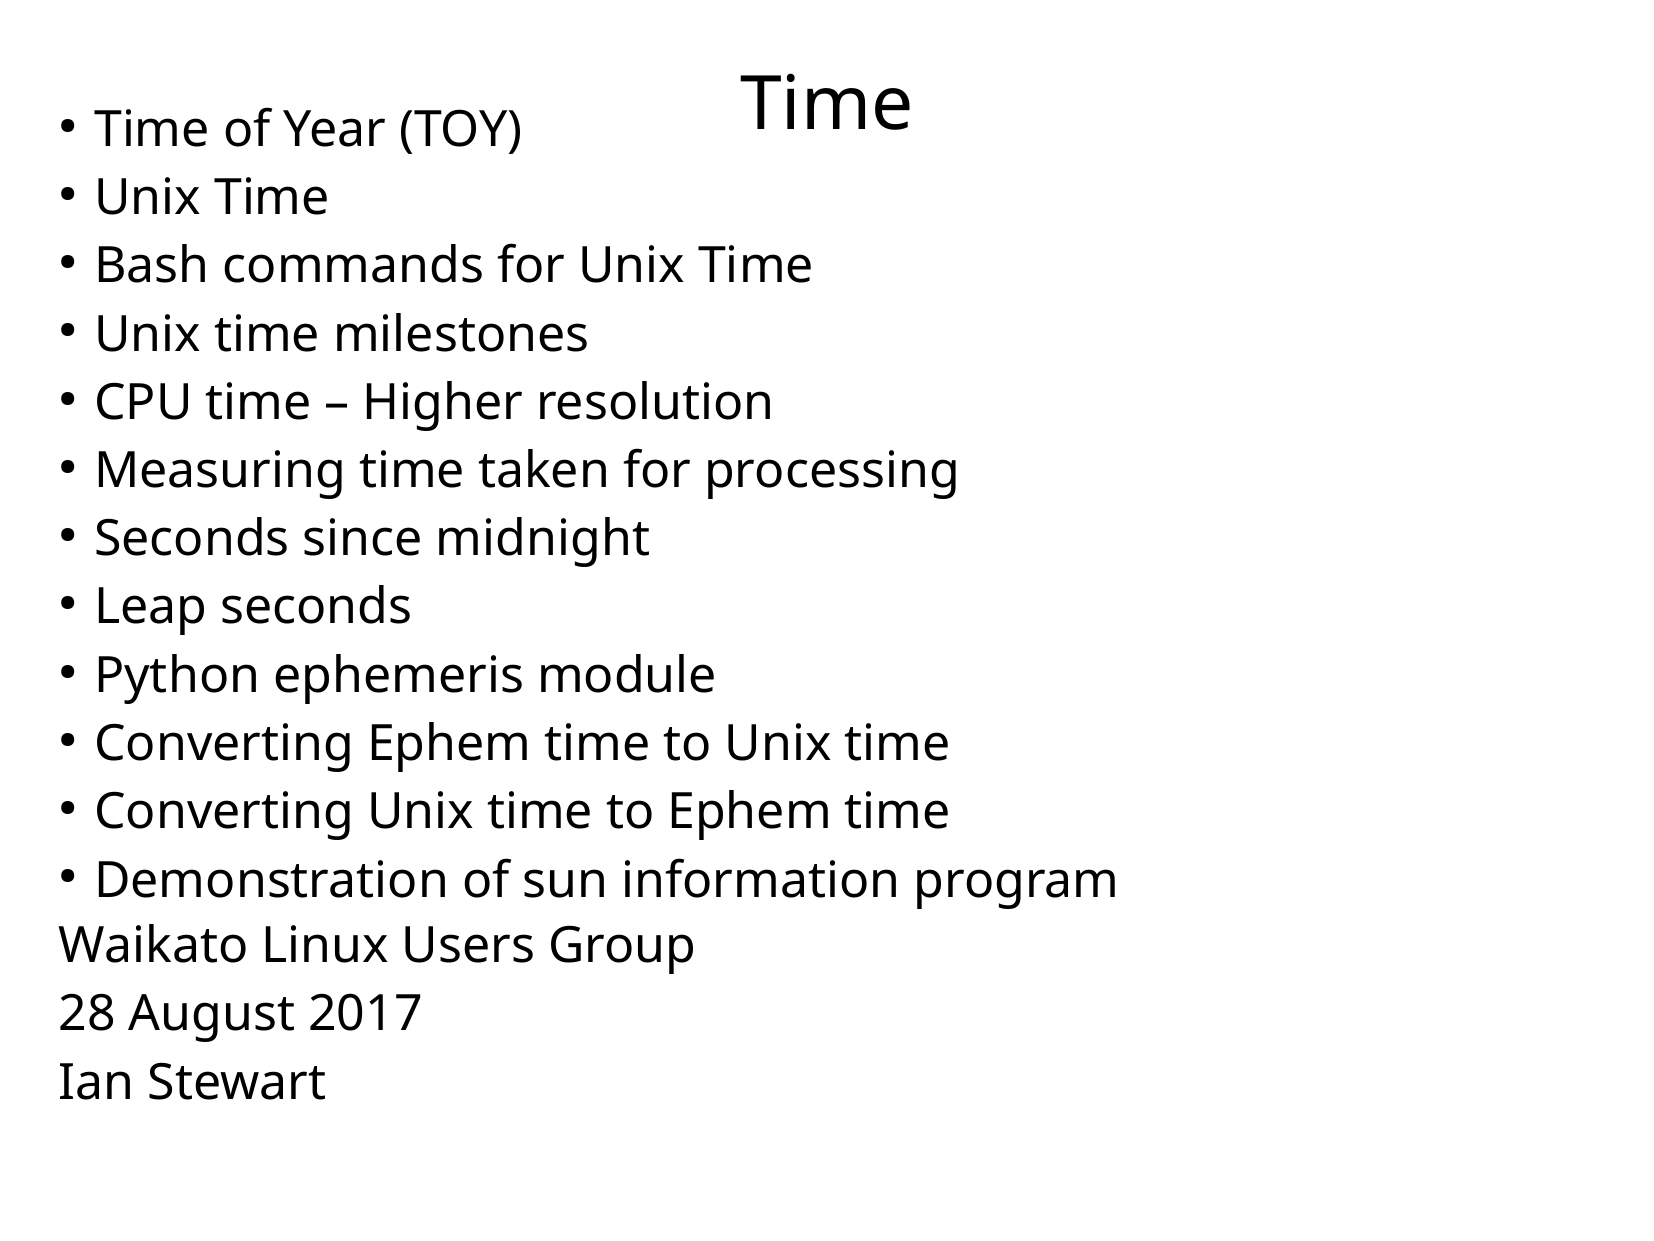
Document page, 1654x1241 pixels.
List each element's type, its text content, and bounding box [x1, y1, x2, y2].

title Time [82, 49, 1571, 151]
text_box Waikato Linux Users Group 28 August 2017 Ian Stewart [58, 833, 1548, 1191]
text_box Time of Year (TOY) Unix Time Bash commands for Unix Time Unix time milestones CPU time – Higher resolution Measuring time taken for processing Seconds since midnight Leap seconds Python ephemeris module Converting Ephem time to Unix time Converting Unix time to Ephem time Demonstration of sun information program [58, 172, 1548, 833]
